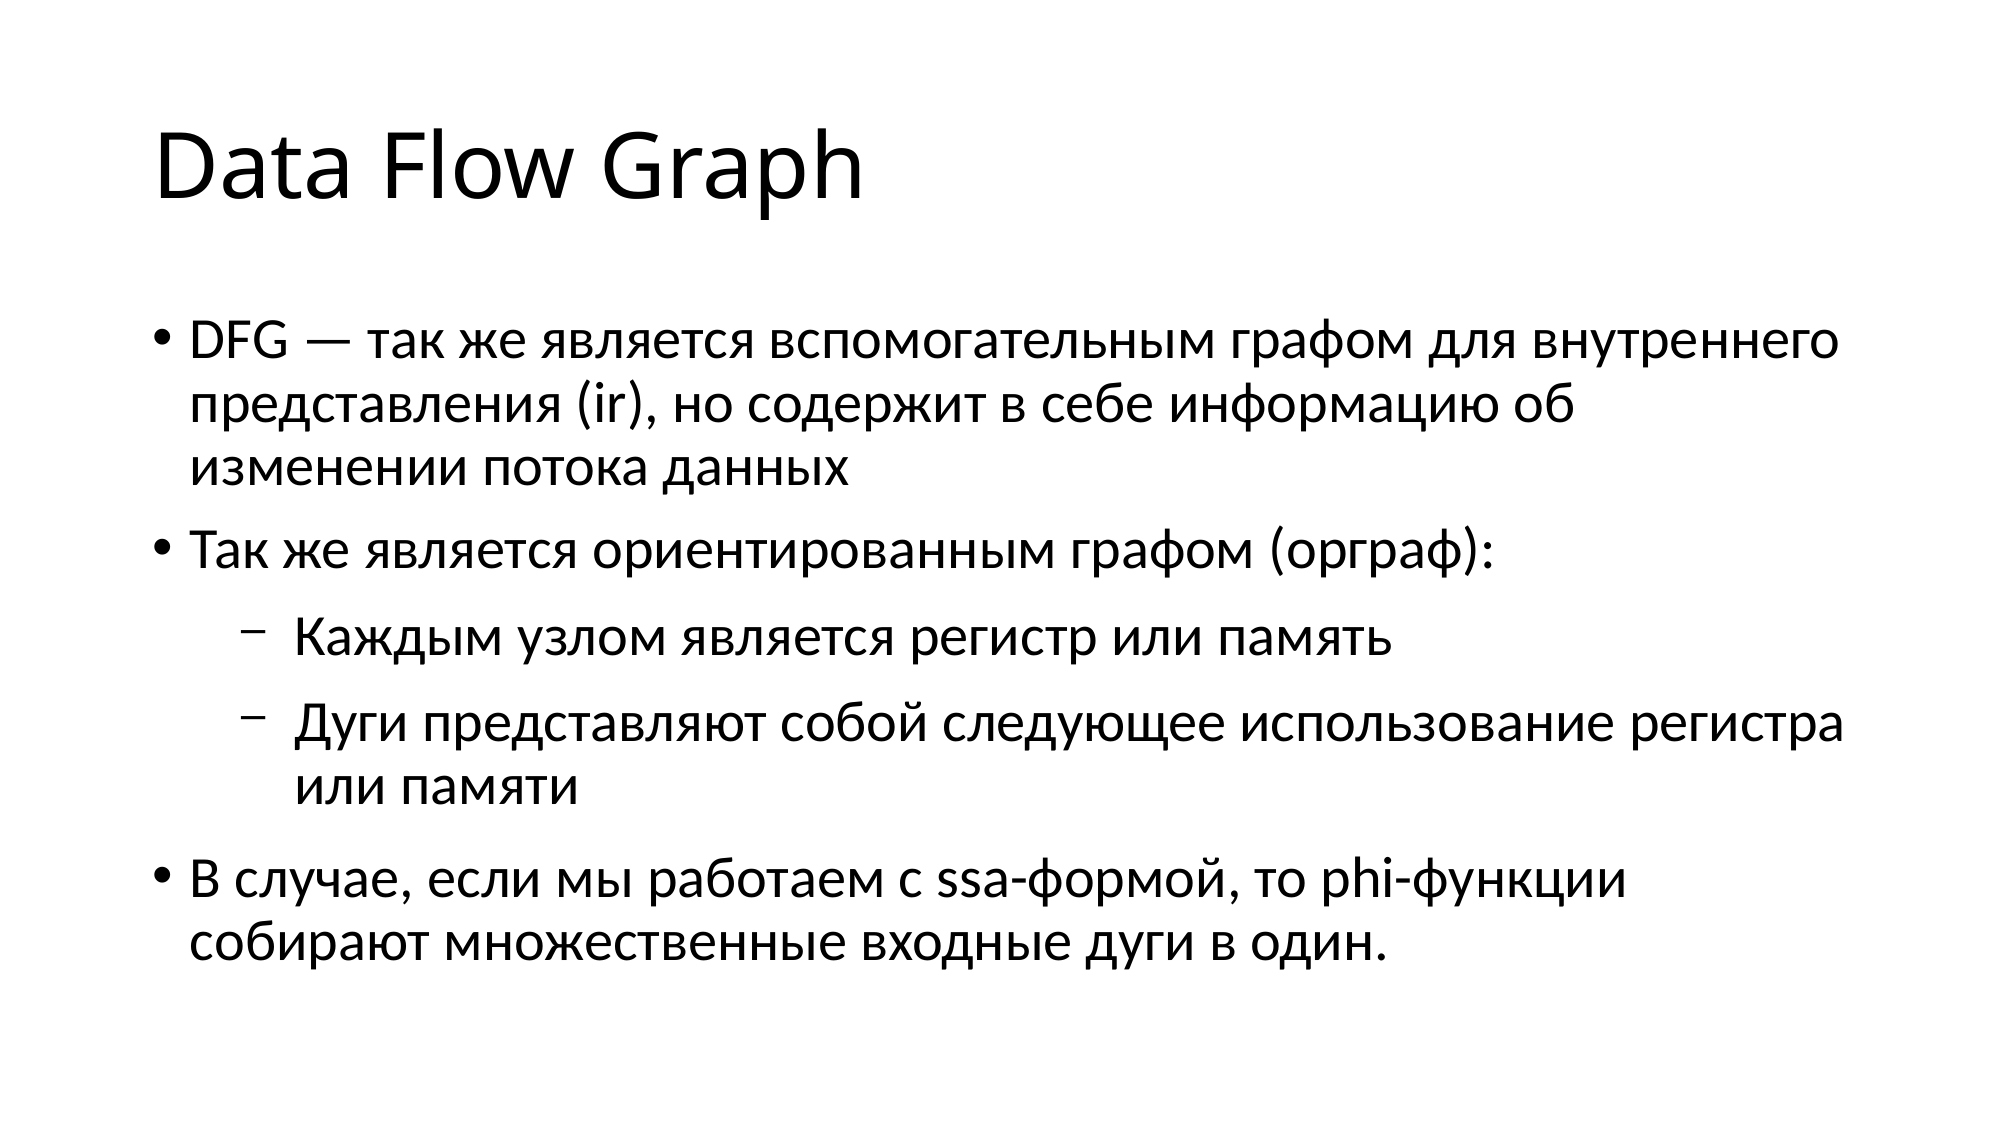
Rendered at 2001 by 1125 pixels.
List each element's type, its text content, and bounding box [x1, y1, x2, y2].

title Data Flow Graph [137, 59, 1863, 278]
list DFG — так же является вспомогательным графом для внутреннего представления (ir), но содержит в себе информацию об изменении потока данных Так же является ориентированным графом (орграф): Каждым узлом является регистр или память Дуги представляют собой следующее использование регистра или памяти В случае, если мы работаем с ssa-формой, то phi-функции собирают множественные входные дуги в один. [137, 301, 1863, 1015]
